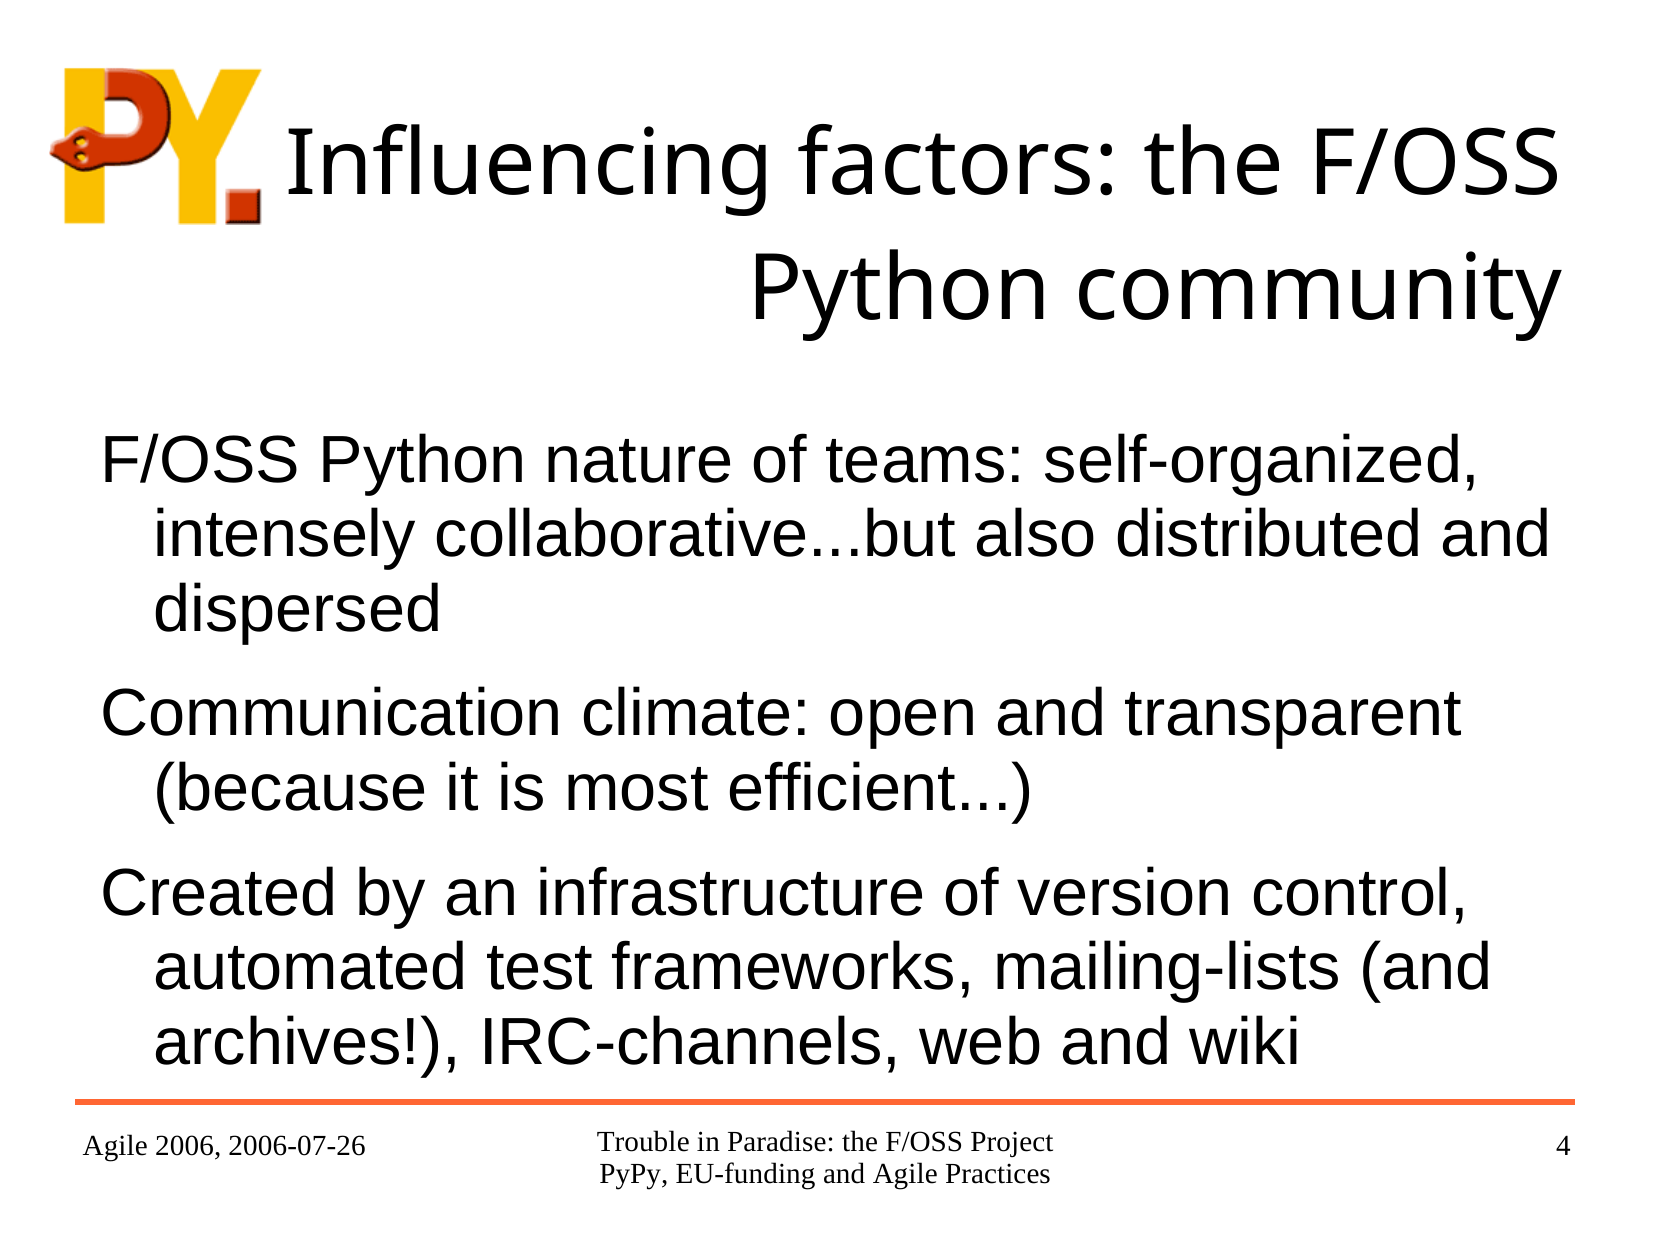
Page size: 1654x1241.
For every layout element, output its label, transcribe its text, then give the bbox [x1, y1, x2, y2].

title Influencing factors: the F/OSS Python community [262, 109, 1564, 333]
picture [49, 67, 263, 225]
list F/OSS Python nature of teams: self-organized, intensely collaborative...but also distributed and dispersed Communication climate: open and transparent (because it is most efficient...) Created by an infrastructure of version control, automated test frameworks, mailing-lists (and archives!), IRC-channels, web and wiki [82, 421, 1571, 1241]
